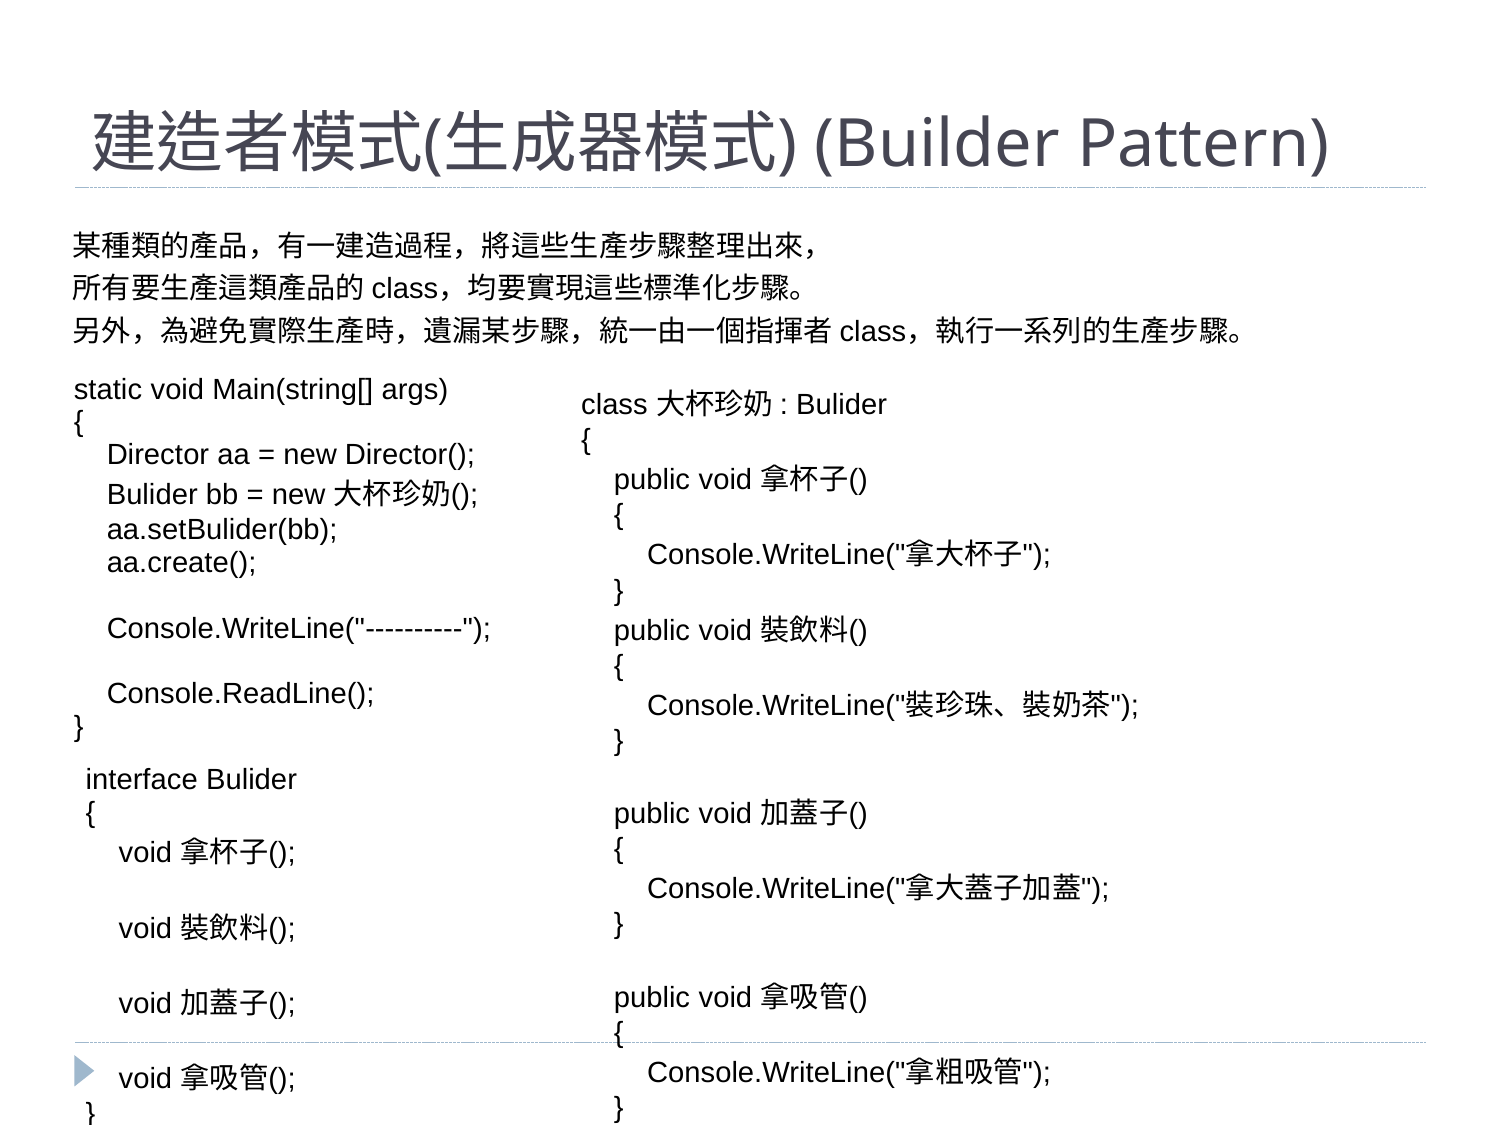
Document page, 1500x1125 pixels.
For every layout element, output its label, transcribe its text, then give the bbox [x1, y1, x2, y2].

title 建造者模式(生成器模式) (Builder Pattern) [75, 24, 1425, 188]
text_box static void Main(string[] args) { Director aa = new Director(); Bulider bb = new 大杯珍奶(); aa.setBulider(bb); aa.create(); Console.WriteLine("----------"); Console.ReadLine(); } [59, 365, 532, 1028]
text_box 某種類的產品，有一建造過程，將這些生產步驟整理出來， 所有要生產這類產品的 class，均要實現這些標準化步驟。 另外，為避免實際生產時，遺漏某步驟，統一由一個指揮者 class，執行一系列的生產步驟。 [57, 214, 1500, 324]
text_box class 大杯珍奶 : Bulider { public void 拿杯子() { Console.WriteLine("拿大杯子"); } public void 裝飲料() { Console.WriteLine("裝珍珠、裝奶茶"); } public void 加蓋子() { Console.WriteLine("拿大蓋子加蓋"); } public void 拿吸管() { Console.WriteLine("拿粗吸管"); } } [566, 373, 1382, 1063]
text_box interface Bulider { void 拿杯子(); void 裝飲料(); void 加蓋子(); void 拿吸管(); } [70, 755, 319, 1115]
